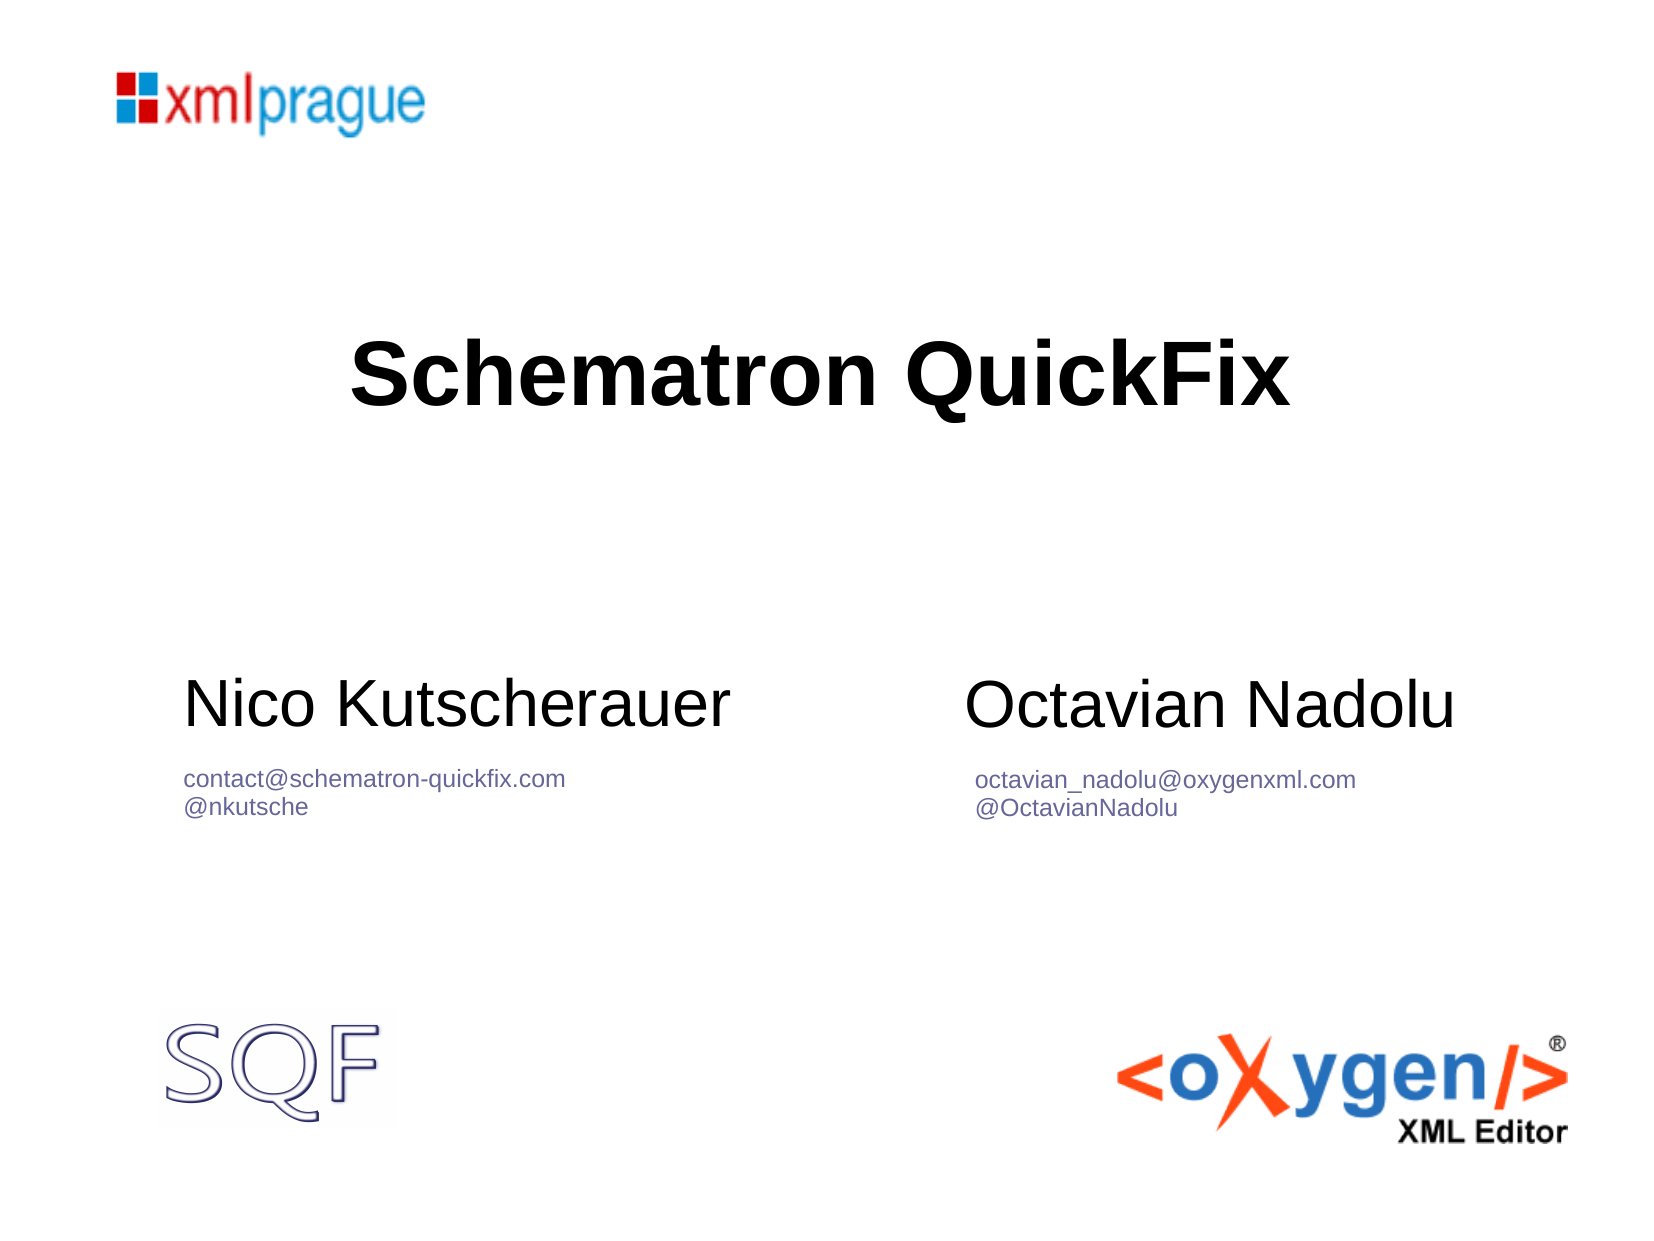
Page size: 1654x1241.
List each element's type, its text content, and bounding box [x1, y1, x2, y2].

subtitle Nico Kutscherauer [177, 628, 739, 807]
text_box Octavian Nadolu [945, 667, 1477, 771]
picture [100, 58, 443, 148]
title Schematron QuickFix [76, 95, 1565, 653]
picture [1117, 1033, 1568, 1145]
text_box contact@schematron-quickfix.com @nkutsche [183, 764, 569, 821]
text_box octavian_nadolu@oxygenxml.com @OctavianNadolu [974, 766, 1360, 823]
picture [159, 1009, 396, 1128]
